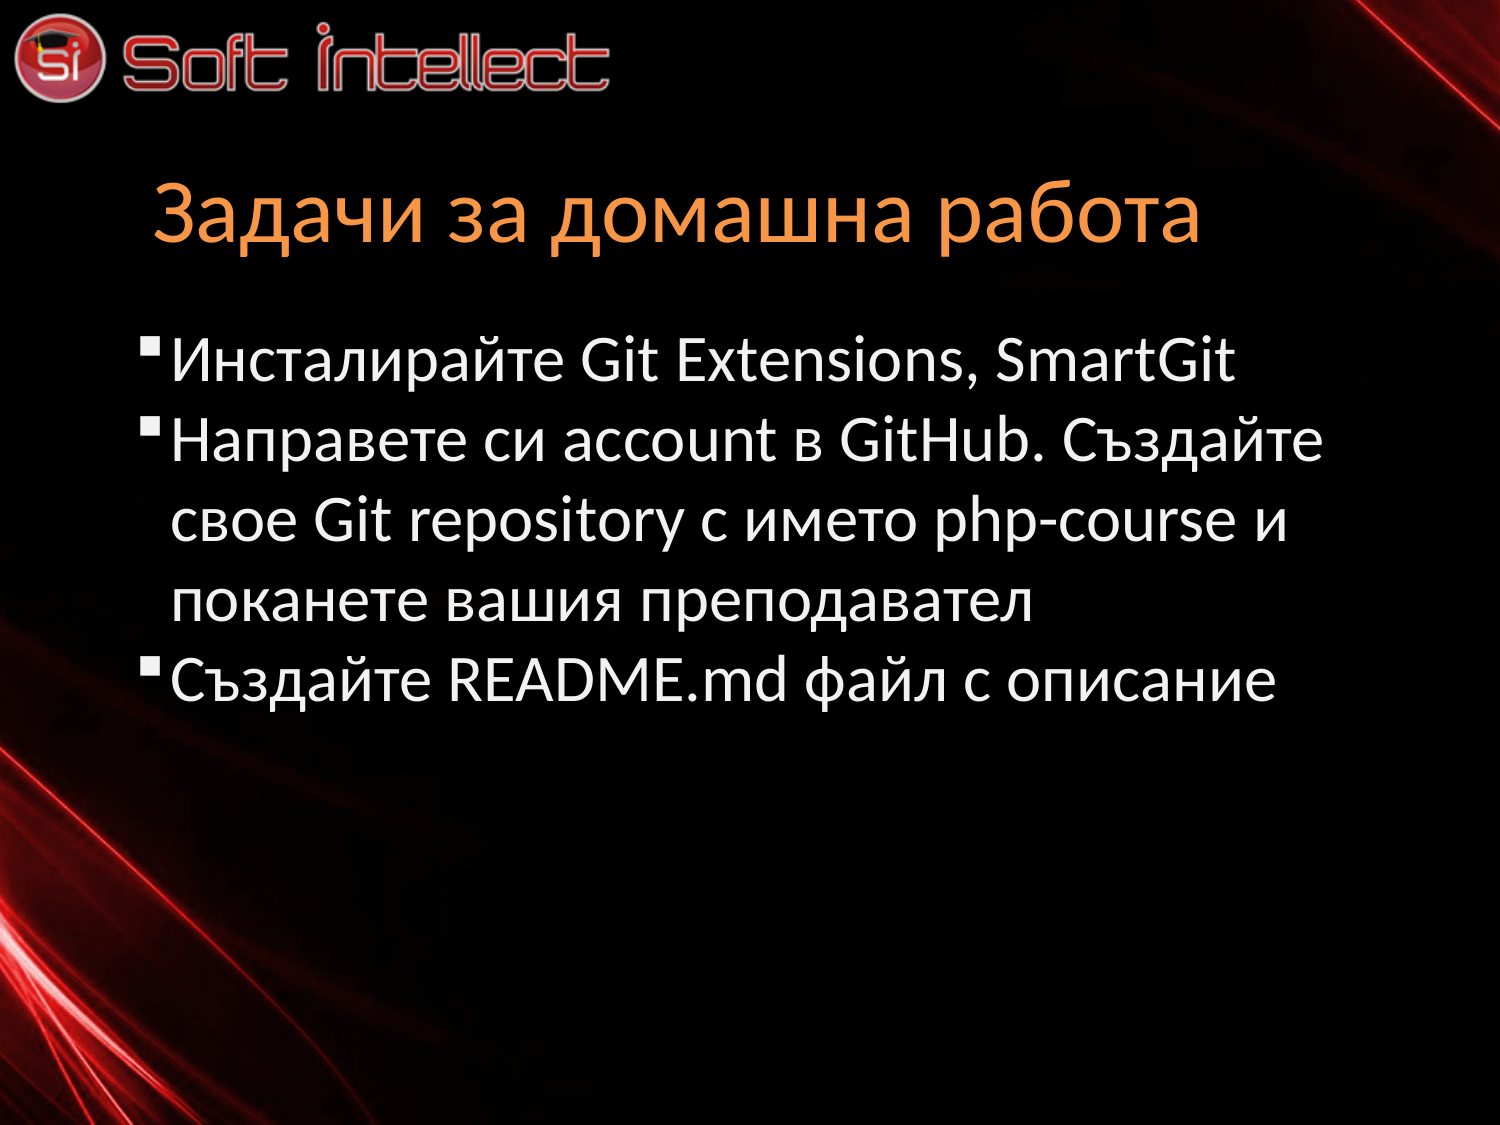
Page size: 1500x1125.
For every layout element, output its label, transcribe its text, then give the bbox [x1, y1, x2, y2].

text_box Задачи за домашна работа [137, 112, 1488, 300]
picture [0, 0, 1500, 1125]
text_box Инсталирайте Git Extensions, SmartGit Направете си account в GitHub. Създайте свое Git repository с името php-course и поканете вашия преподавател Създайте README.md файл с описание [120, 307, 1370, 1050]
